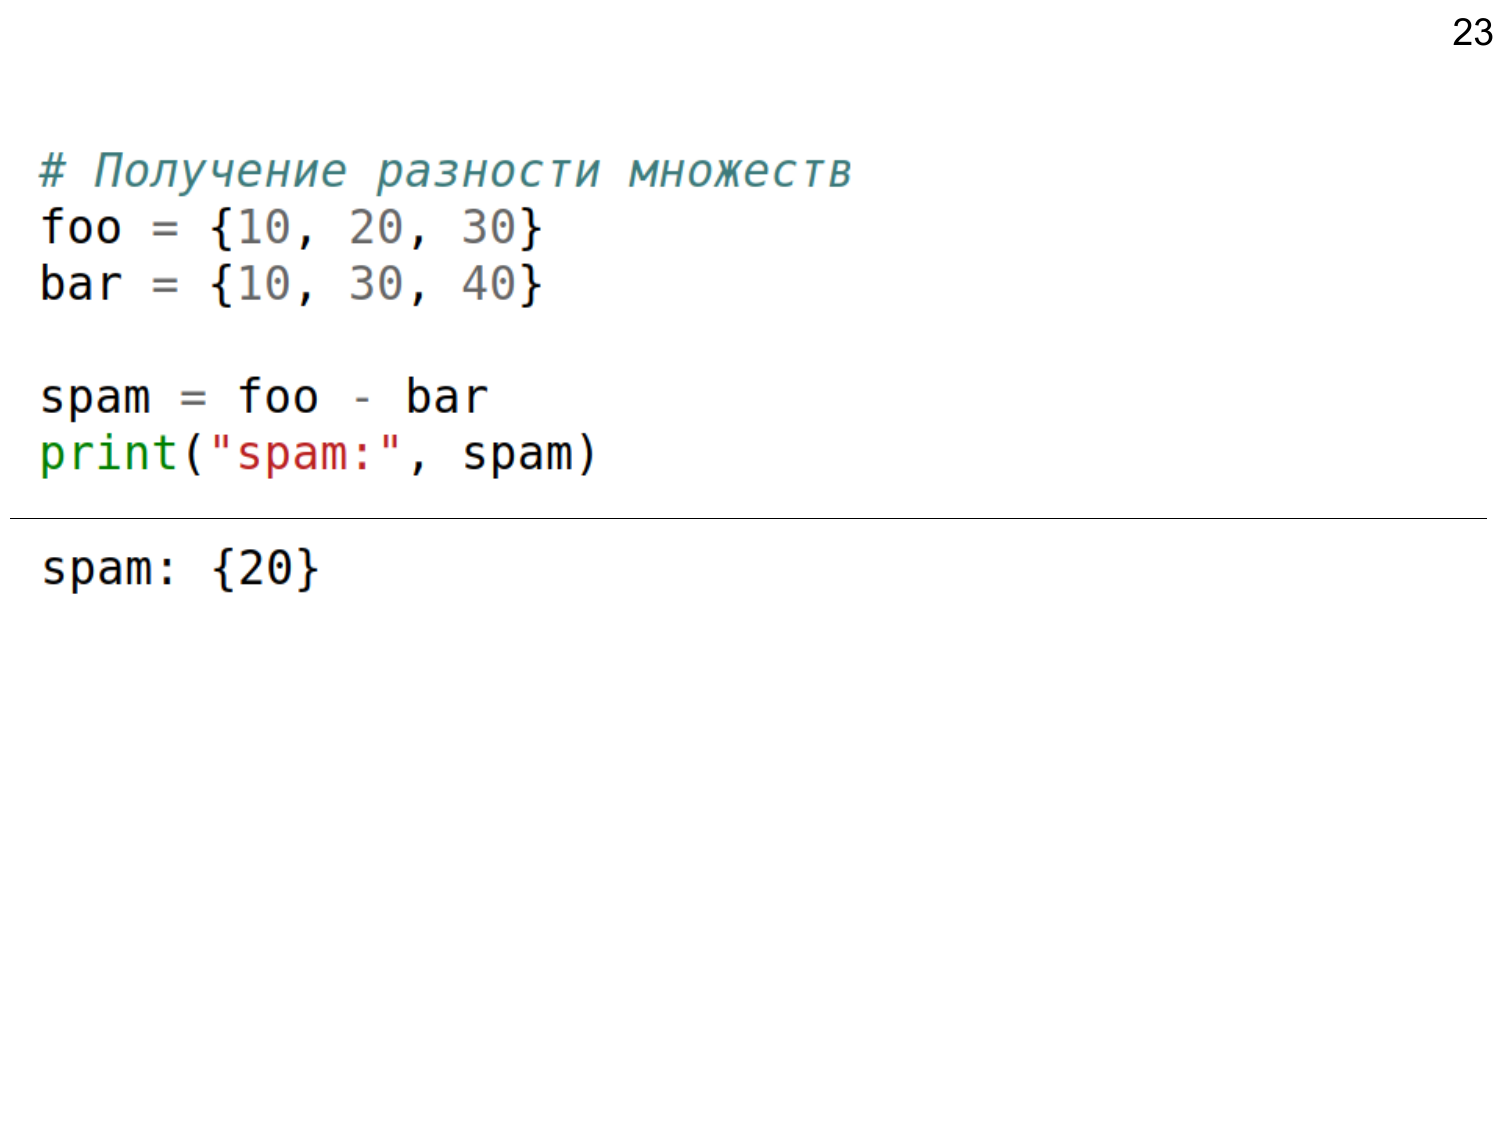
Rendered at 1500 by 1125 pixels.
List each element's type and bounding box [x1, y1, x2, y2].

picture [34, 537, 330, 613]
picture [26, 140, 863, 493]
